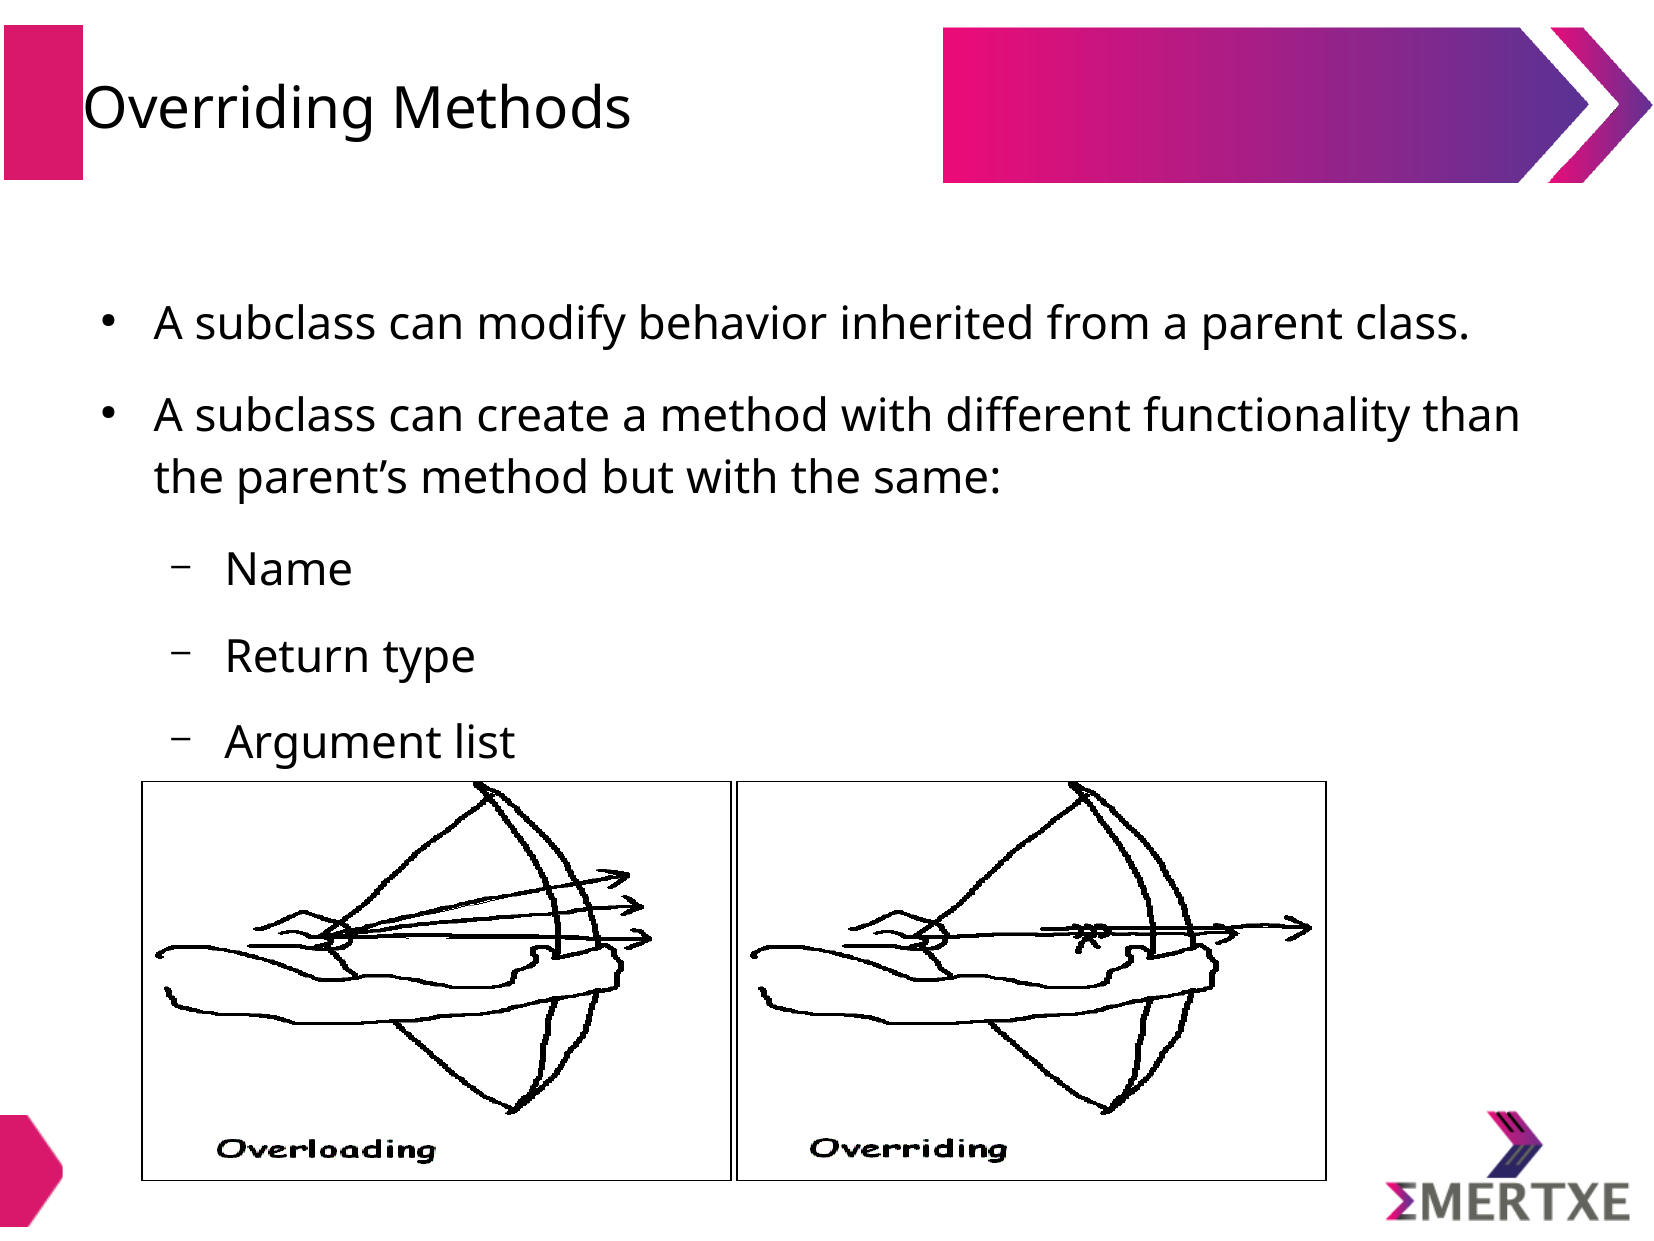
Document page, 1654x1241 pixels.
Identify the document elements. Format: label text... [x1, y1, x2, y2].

picture [139, 779, 1336, 1186]
title Overriding Methods [82, 2, 1571, 210]
picture [1385, 1107, 1631, 1221]
picture [1571, 27, 1653, 183]
list A subclass can modify behavior inherited from a parent class. A subclass can create a method with different functionality than the parent’s method but with the same: Name Return type Argument list [82, 290, 1571, 1010]
